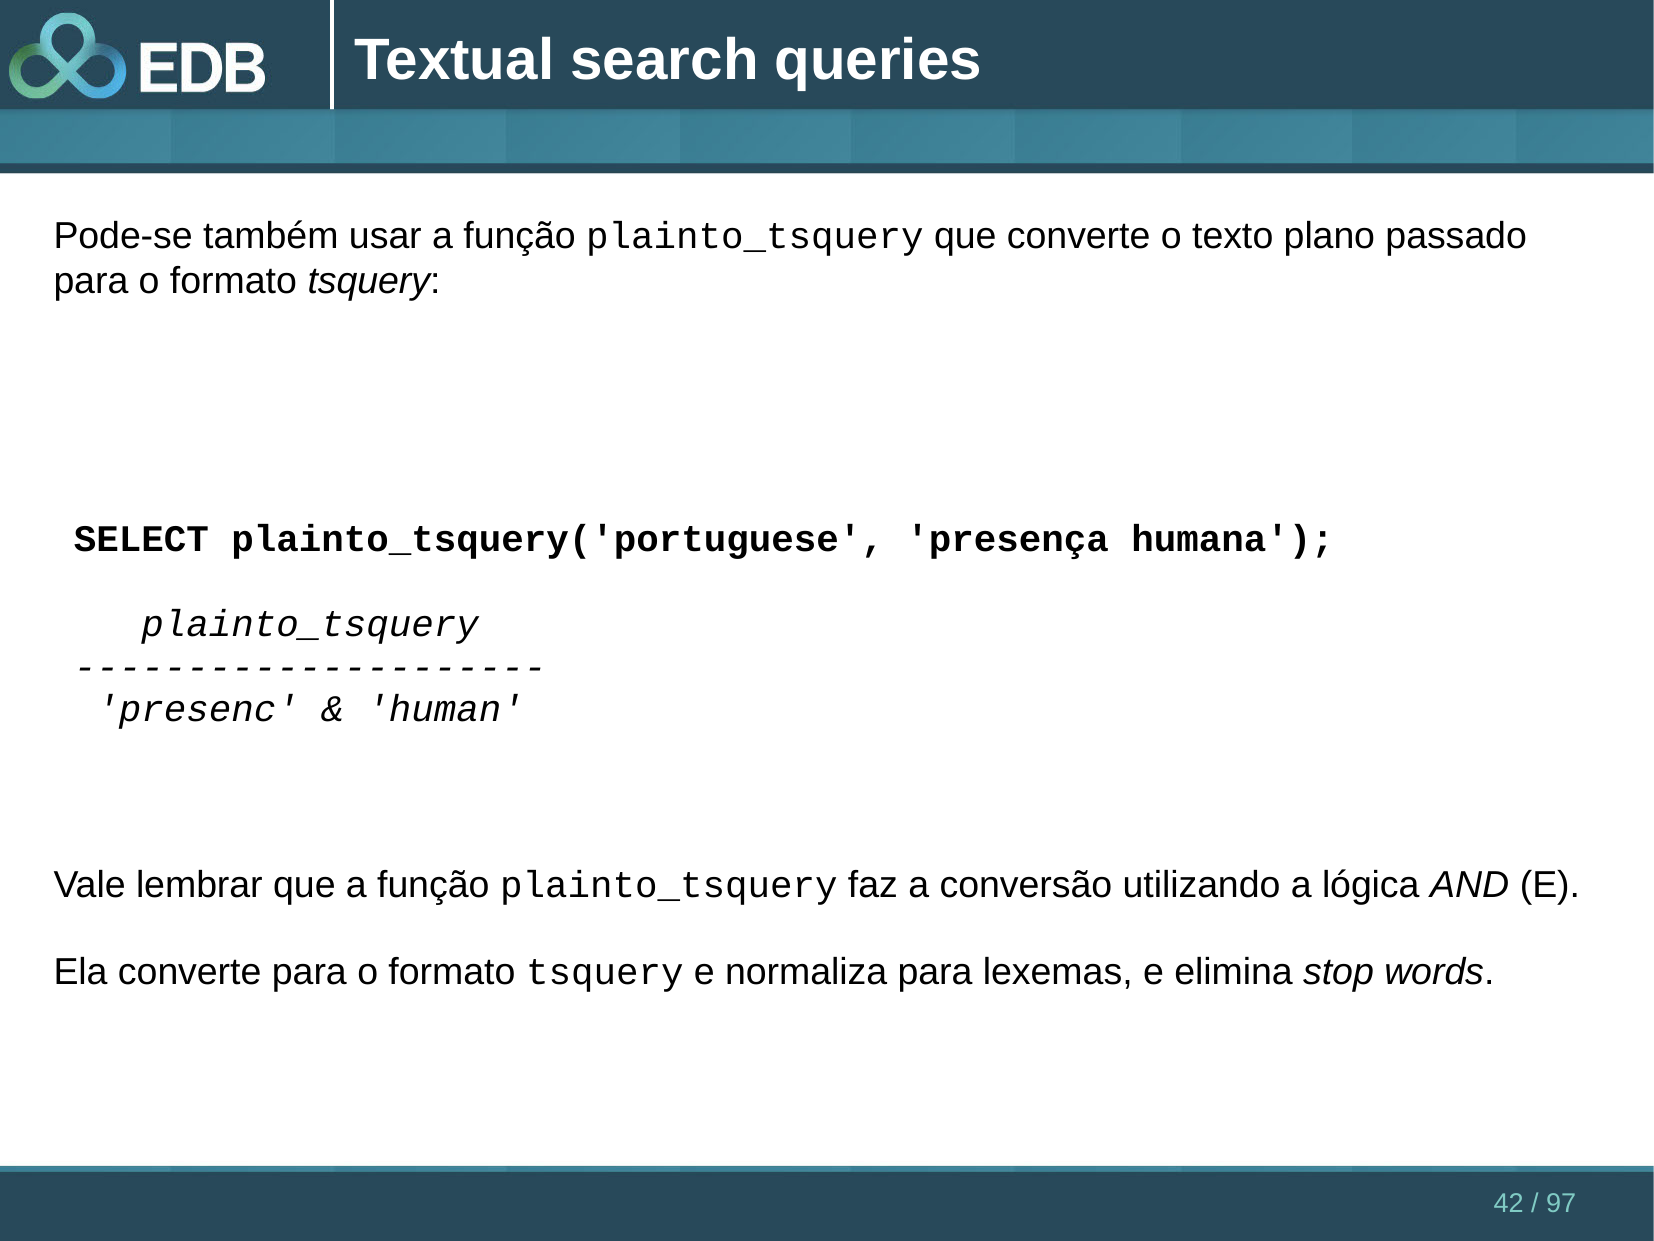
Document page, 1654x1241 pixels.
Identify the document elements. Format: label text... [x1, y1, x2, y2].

title Textual search queries [354, 0, 1625, 125]
picture [0, 0, 1654, 1241]
text_box Pode-se também usar a função plainto_tsquery que converte o texto plano passado para o formato tsquery: [38, 206, 1595, 309]
text_box SELECT plainto_tsquery('portuguese', 'presença humana'); plainto_tsquery --------------------- 'presenc' & 'human' [59, 513, 1418, 741]
text_box Vale lembrar que a função plainto_tsquery faz a conversão utilizando a lógica AND (E). Ela converte para o formato tsquery e normaliza para lexemas, e elimina stop words. [38, 856, 1625, 1004]
